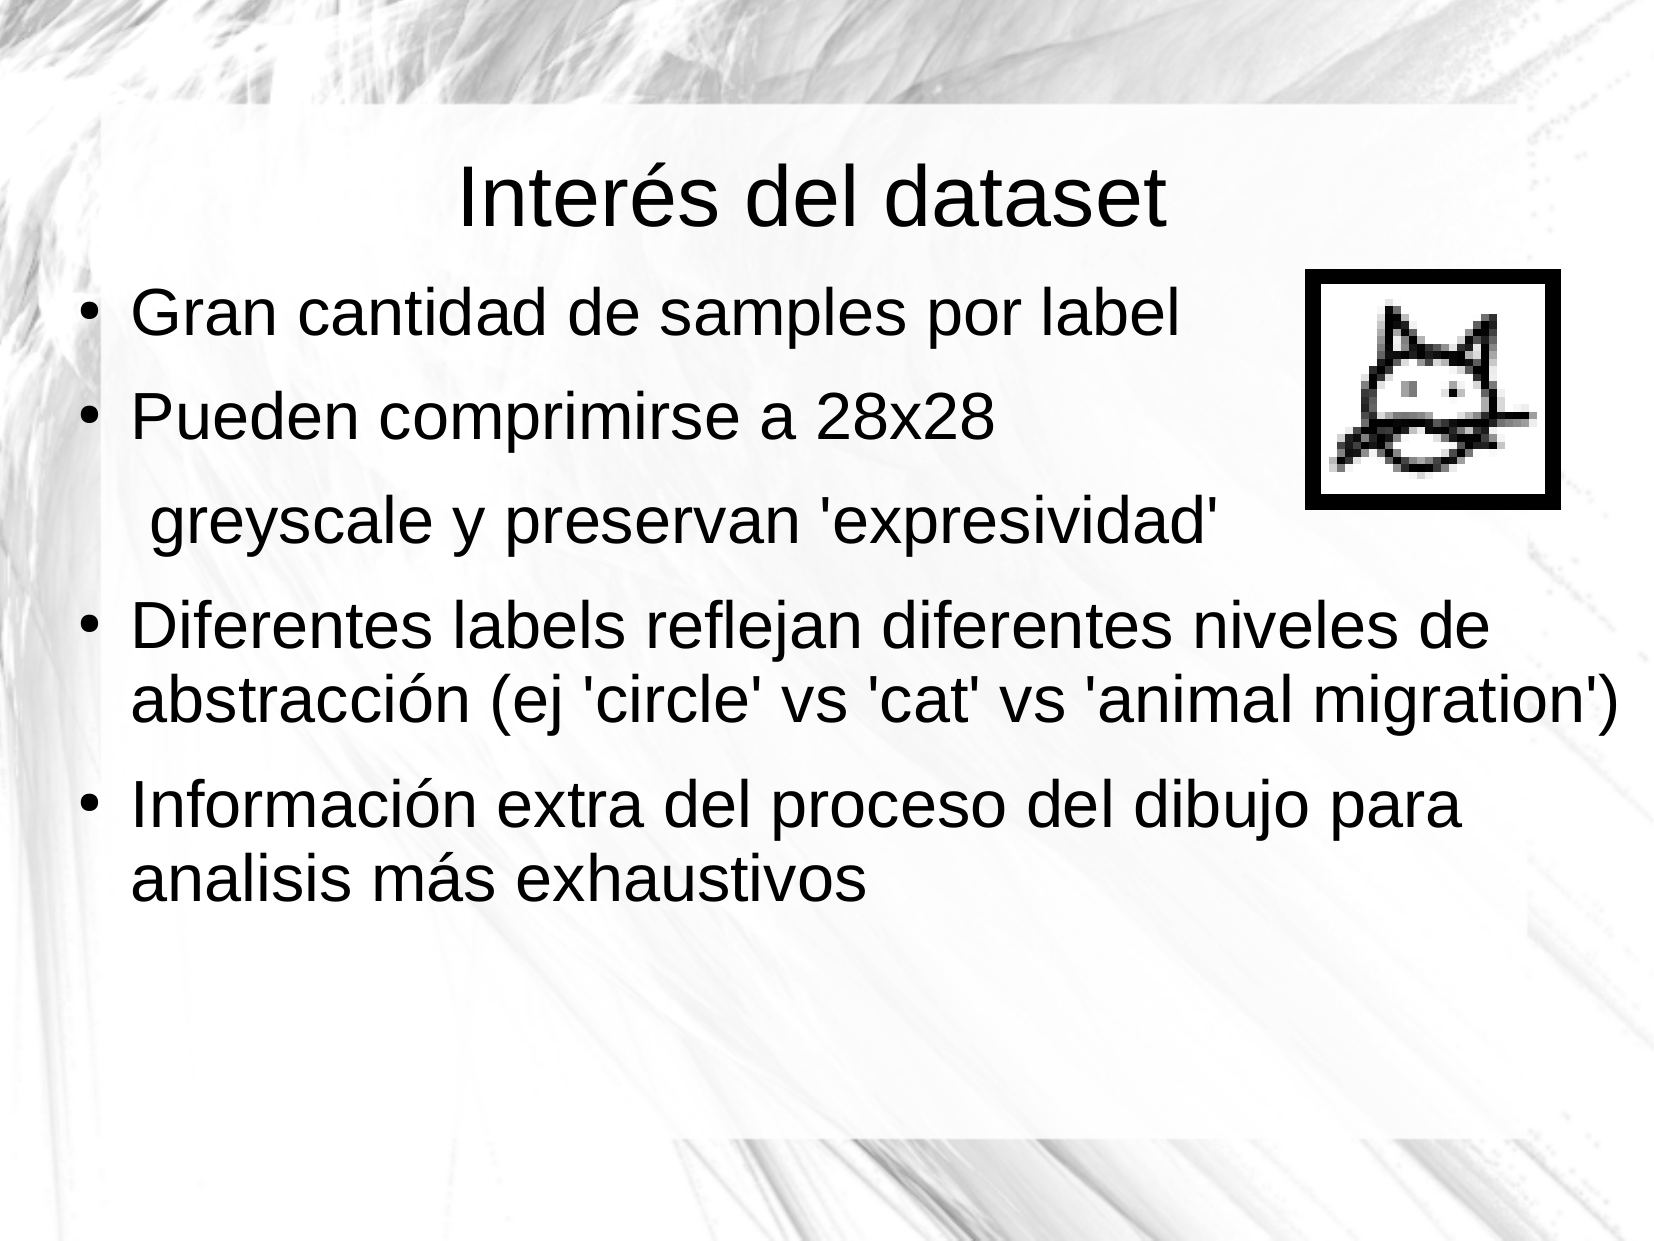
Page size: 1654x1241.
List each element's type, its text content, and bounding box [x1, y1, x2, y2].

title Interés del dataset [118, 112, 1506, 274]
picture [0, 0, 1654, 1241]
list Gran cantidad de samples por label Pueden comprimirse a 28x28 greyscale y preservan 'expresividad' Diferentes labels reflejan diferentes niveles de abstracción (ej 'circle' vs 'cat' vs 'animal migration') Información extra del proceso del dibujo para analisis más exhaustivos [60, 274, 1654, 1156]
